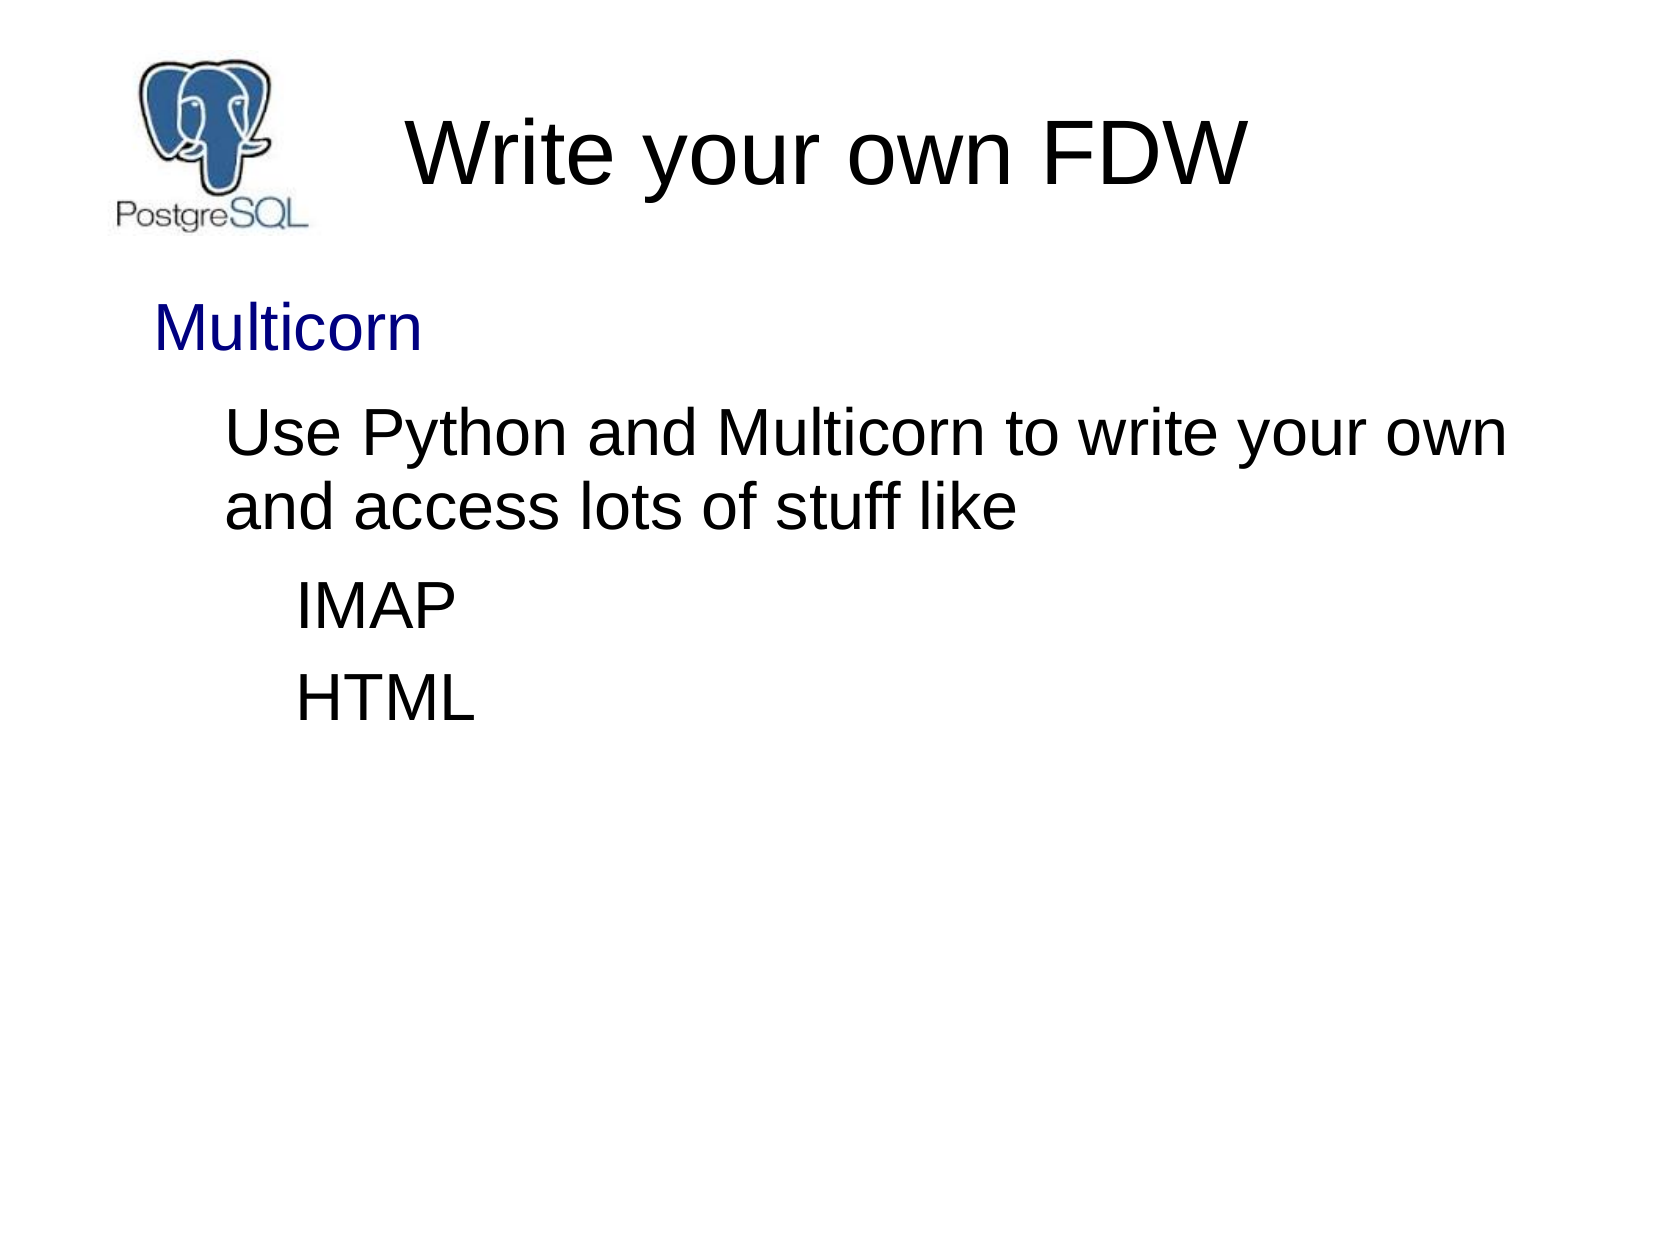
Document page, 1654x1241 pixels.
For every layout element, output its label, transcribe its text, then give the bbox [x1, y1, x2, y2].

title Write your own FDW [82, 49, 1571, 257]
text_box [218, 323, 248, 394]
picture [58, 50, 356, 237]
list Multicorn Use Python and Multicorn to write your own and access lots of stuff like IMAP HTML [82, 290, 1538, 1010]
